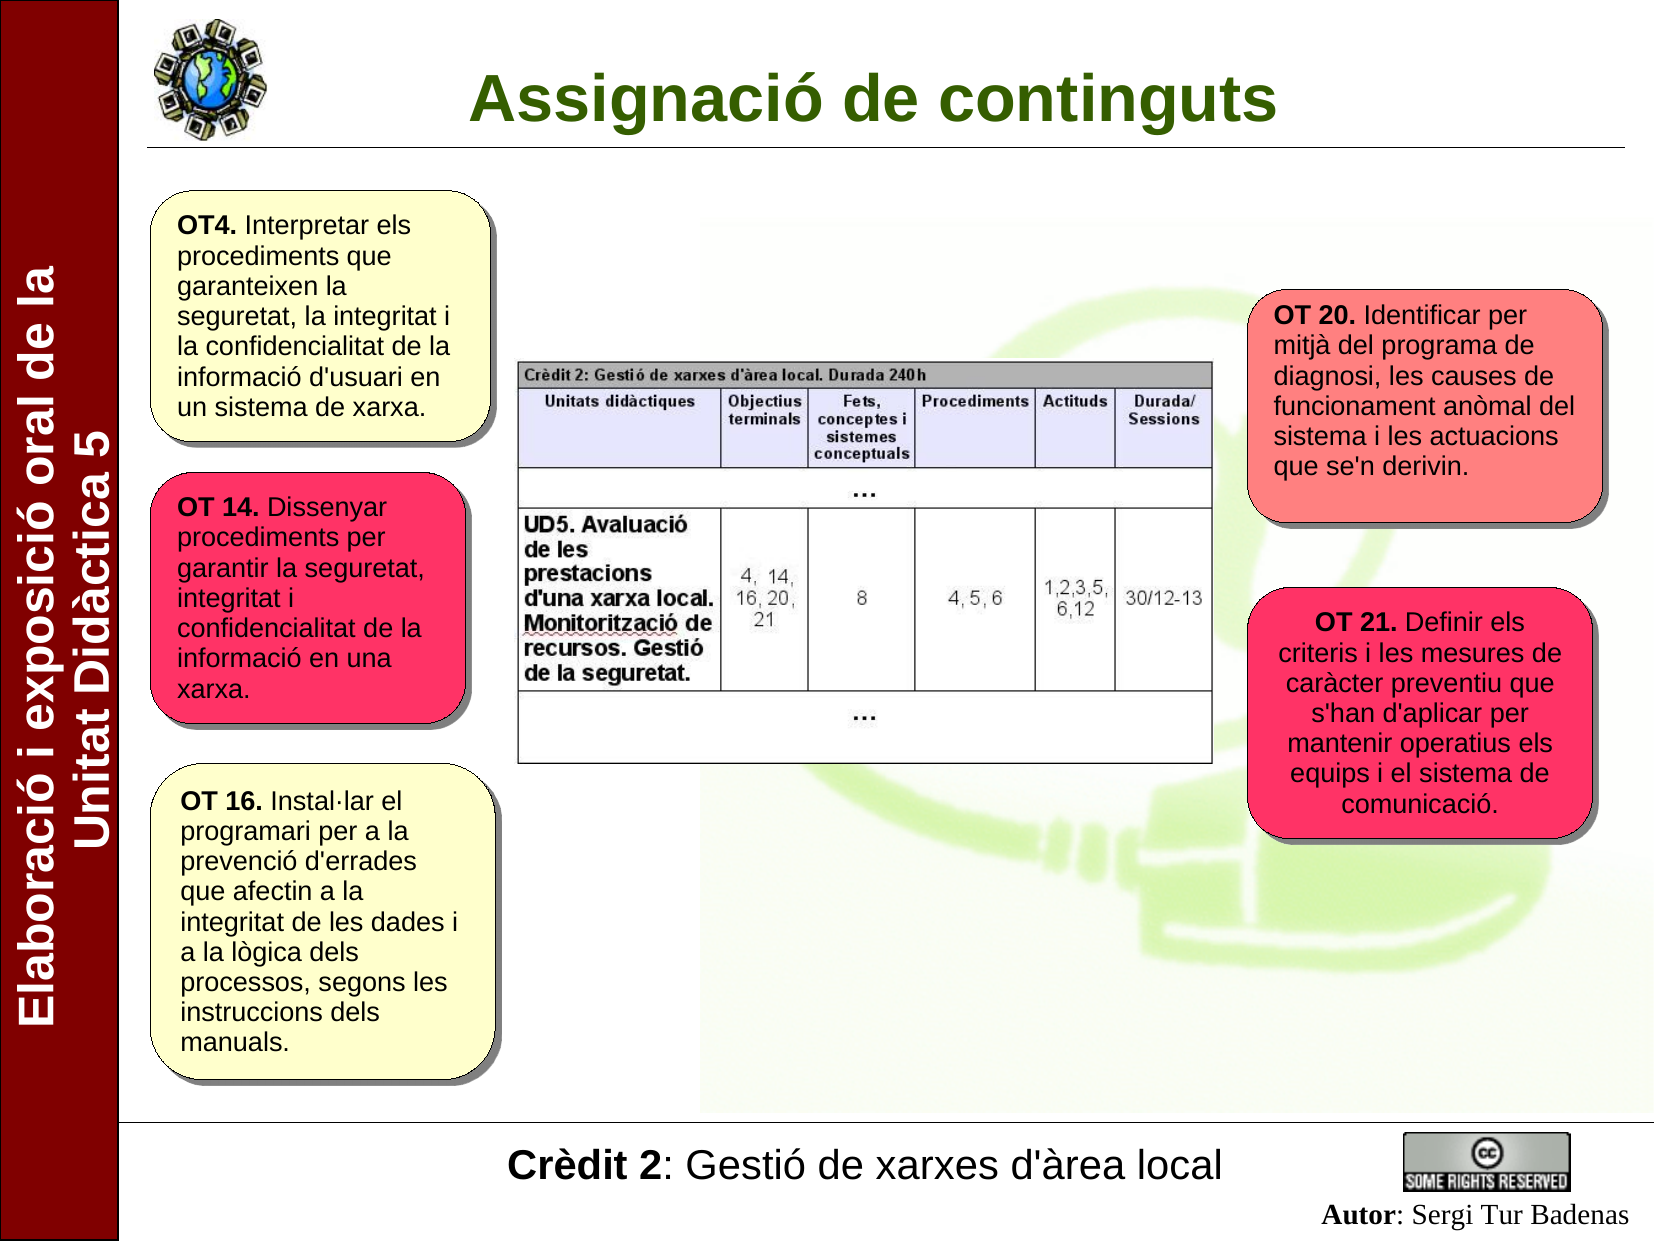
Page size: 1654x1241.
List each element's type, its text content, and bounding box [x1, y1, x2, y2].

text_box OT 14. Dissenyar procediments per garantir la seguretat, integritat i confidencialitat de la informació en una xarxa. [150, 472, 466, 724]
text_box OT4. Interpretar els procediments que garanteixen la seguretat, la integritat i la confidencialitat de la informació d'usuari en un sistema de xarxa. [150, 190, 491, 442]
text_box OT 16. Instal·lar el programari per a la prevenció d'errades que afectin a la integritat de les dades i a la lògica dels processos, segons les instruccions dels manuals. [150, 763, 496, 1080]
picture [1403, 1132, 1571, 1192]
text_box OT 21. Definir els criteris i les mesures de caràcter preventiu que s'han d'aplicar per mantenir operatius els equips i el sistema de comunicació. [1247, 587, 1593, 839]
picture [514, 217, 1654, 1113]
picture [154, 19, 268, 49]
title Assignació de continguts [129, 49, 1619, 148]
text_box OT 20. Identificar per mitjà del programa de diagnosi, les causes de funcionament anòmal del sistema i les actuacions que se'n derivin. [1247, 289, 1603, 523]
